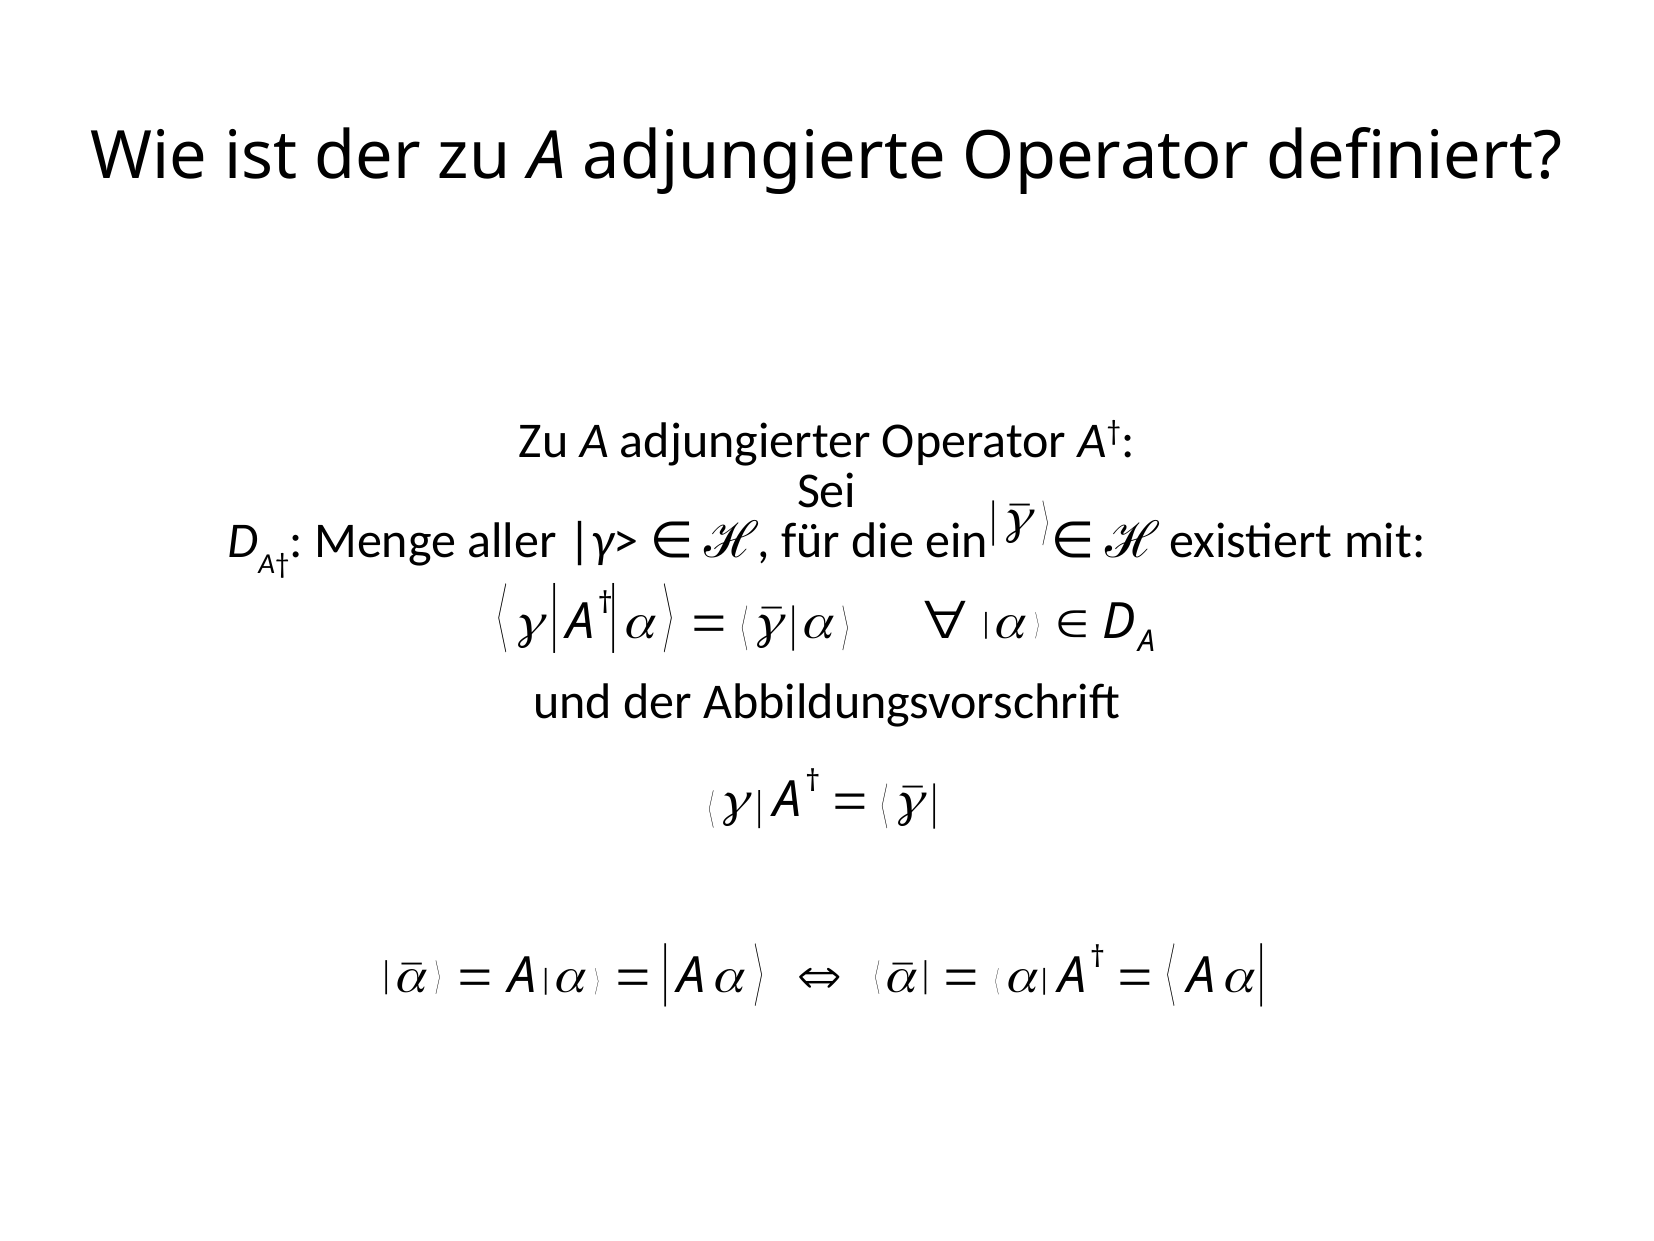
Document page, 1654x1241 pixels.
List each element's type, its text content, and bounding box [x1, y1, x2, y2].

subtitle Zu A adjungierter Operator A†: Sei DA†: Menge aller |γ> ∈ ℋ, für die ein ∈ ℋ existiert mit: und der Abbildungsvorschrift [82, 290, 1571, 1010]
chart [372, 939, 1281, 1010]
chart [980, 499, 1059, 549]
chart [491, 580, 1163, 660]
chart [700, 763, 953, 832]
title Wie ist der zu A adjungierte Operator definiert? [82, 49, 1571, 257]
